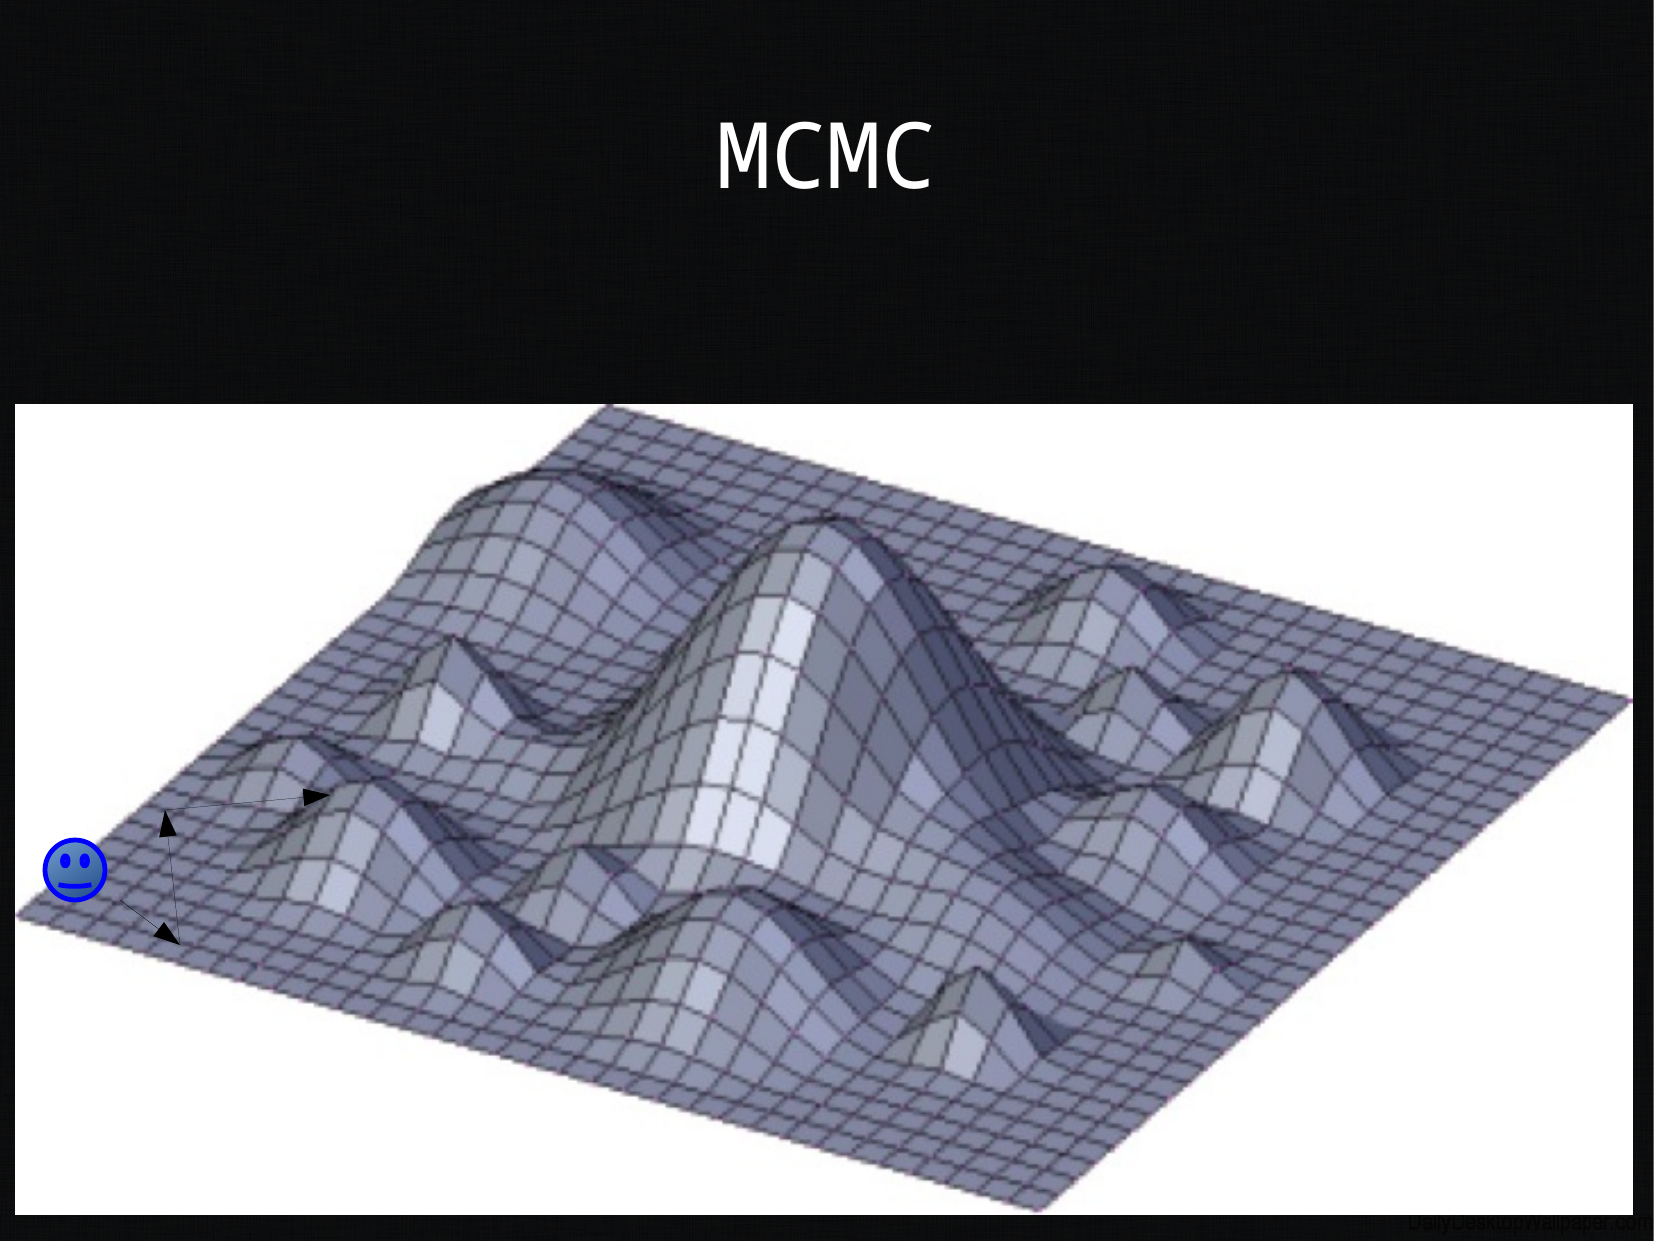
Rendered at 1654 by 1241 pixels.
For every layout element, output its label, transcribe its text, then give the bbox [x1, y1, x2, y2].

text_box [45, 840, 106, 901]
picture [0, 0, 1654, 1241]
title MCMC [82, 49, 1571, 257]
